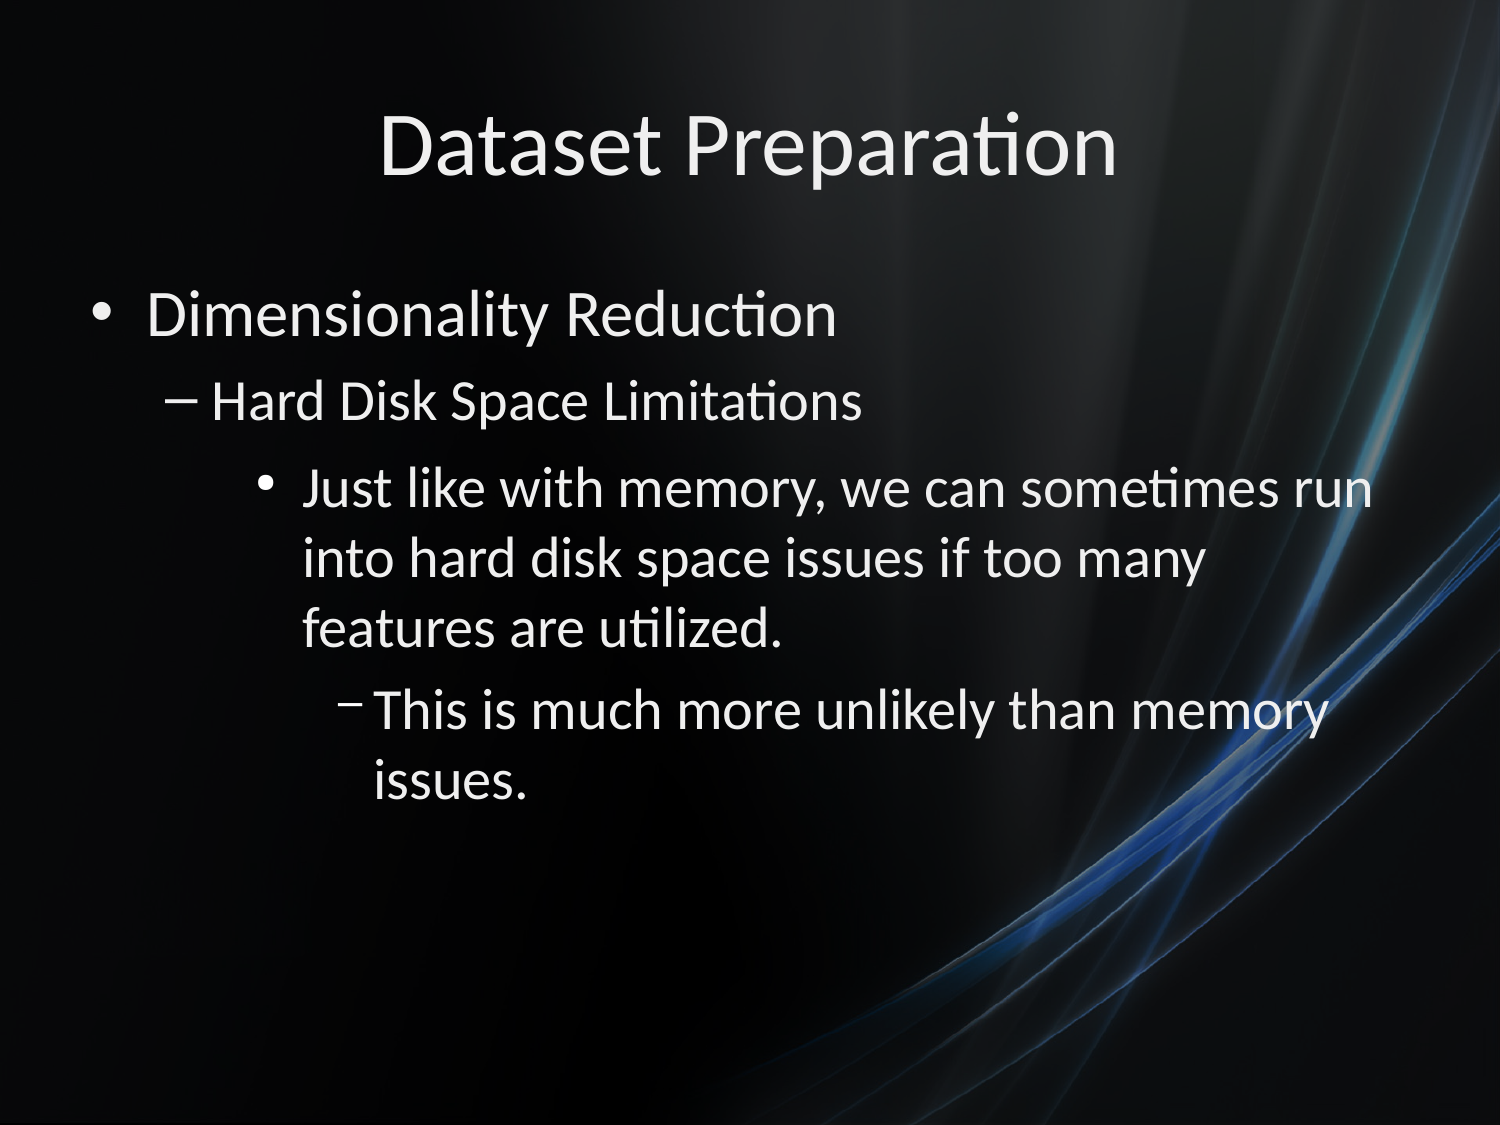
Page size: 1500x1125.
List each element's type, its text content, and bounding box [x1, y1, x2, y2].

title Dataset Preparation [75, 45, 1425, 233]
list Dimensionality Reduction Hard Disk Space Limitations Just like with memory, we can sometimes run into hard disk space issues if too many features are utilized. This is much more unlikely than memory issues. [75, 262, 1425, 1005]
picture [0, 0, 1500, 1125]
